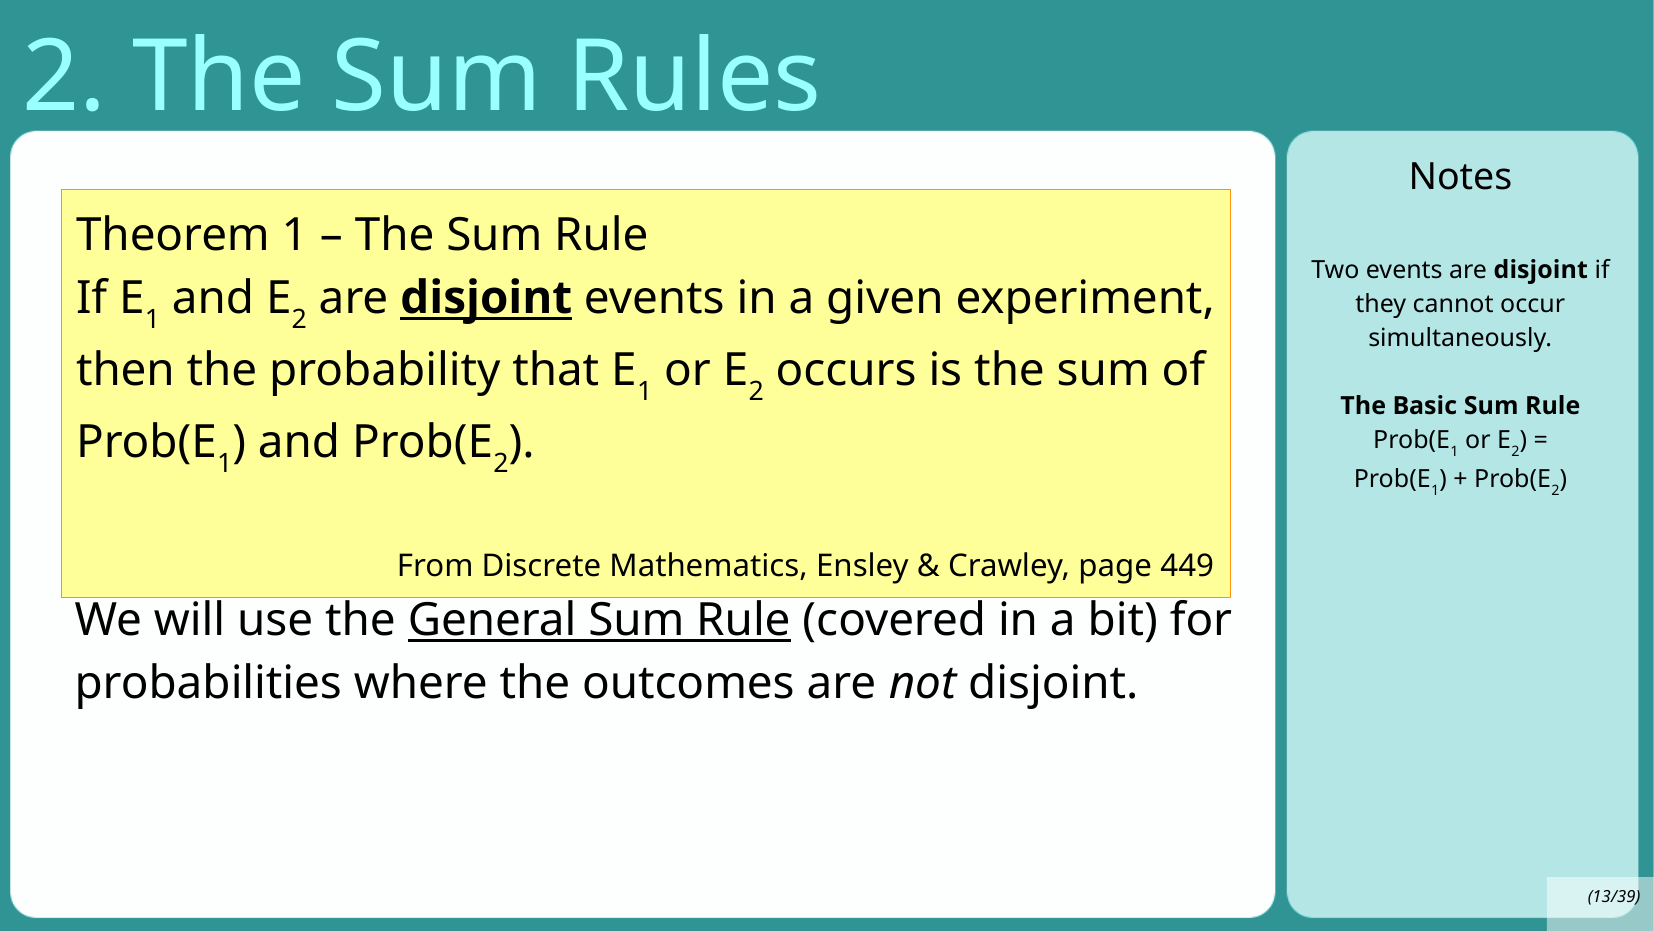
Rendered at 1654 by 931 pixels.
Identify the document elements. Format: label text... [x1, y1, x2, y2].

title 2. The Sum Rules [22, 13, 1511, 130]
text_box (<number>/39) [1546, 877, 1654, 931]
text_box Theorem 1 – The Sum Rule If E1 and E2 are disjoint events in a given experiment, then the probability that E1 or E2 occurs is the sum of Prob(E1) and Prob(E2). From Discrete Mathematics, Ensley & Crawley, page 449 [61, 189, 1231, 541]
text_box Notes Two events are disjoint if they cannot occur simultaneously. The Basic Sum Rule Prob(E1 or E2) = Prob(E1) + Prob(E2) [1290, 141, 1631, 661]
text_box We will use the General Sum Rule (covered in a bit) for probabilities where the outcomes are not disjoint. [74, 586, 1244, 761]
picture [0, 0, 1654, 931]
